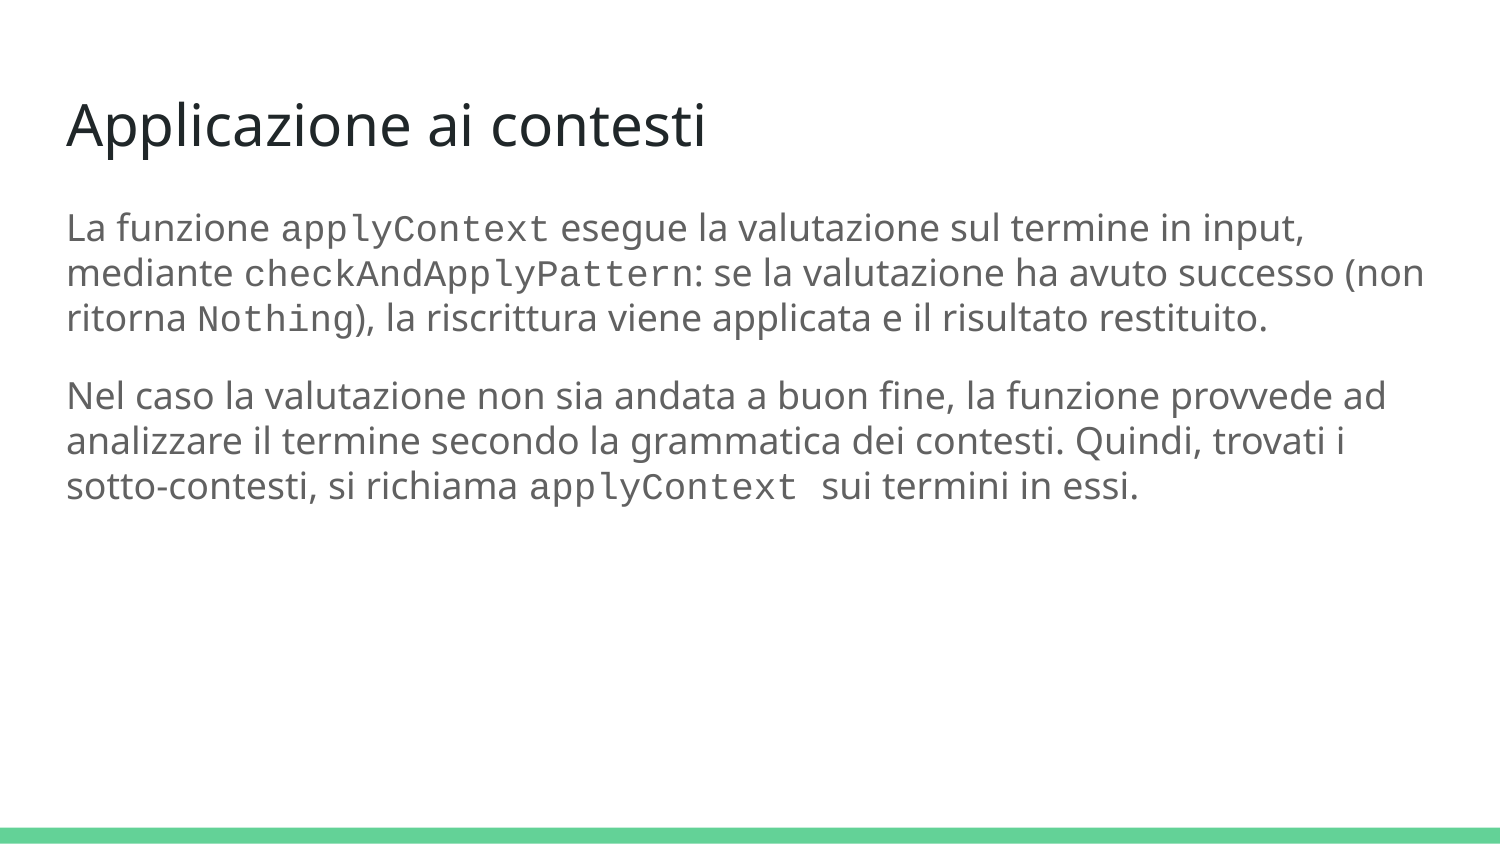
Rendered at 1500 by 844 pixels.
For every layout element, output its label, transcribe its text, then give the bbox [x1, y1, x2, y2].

list La funzione applyContext esegue la valutazione sul termine in input, mediante checkAndApplyPattern: se la valutazione ha avuto successo (non ritorna Nothing), la riscrittura viene applicata e il risultato restituito. Nel caso la valutazione non sia andata a buon fine, la funzione provvede ad analizzare il termine secondo la grammatica dei contesti. Quindi, trovati i sotto-contesti, si richiama applyContext sui termini in essi. [51, 189, 1449, 750]
title Applicazione ai contesti [51, 72, 1449, 167]
